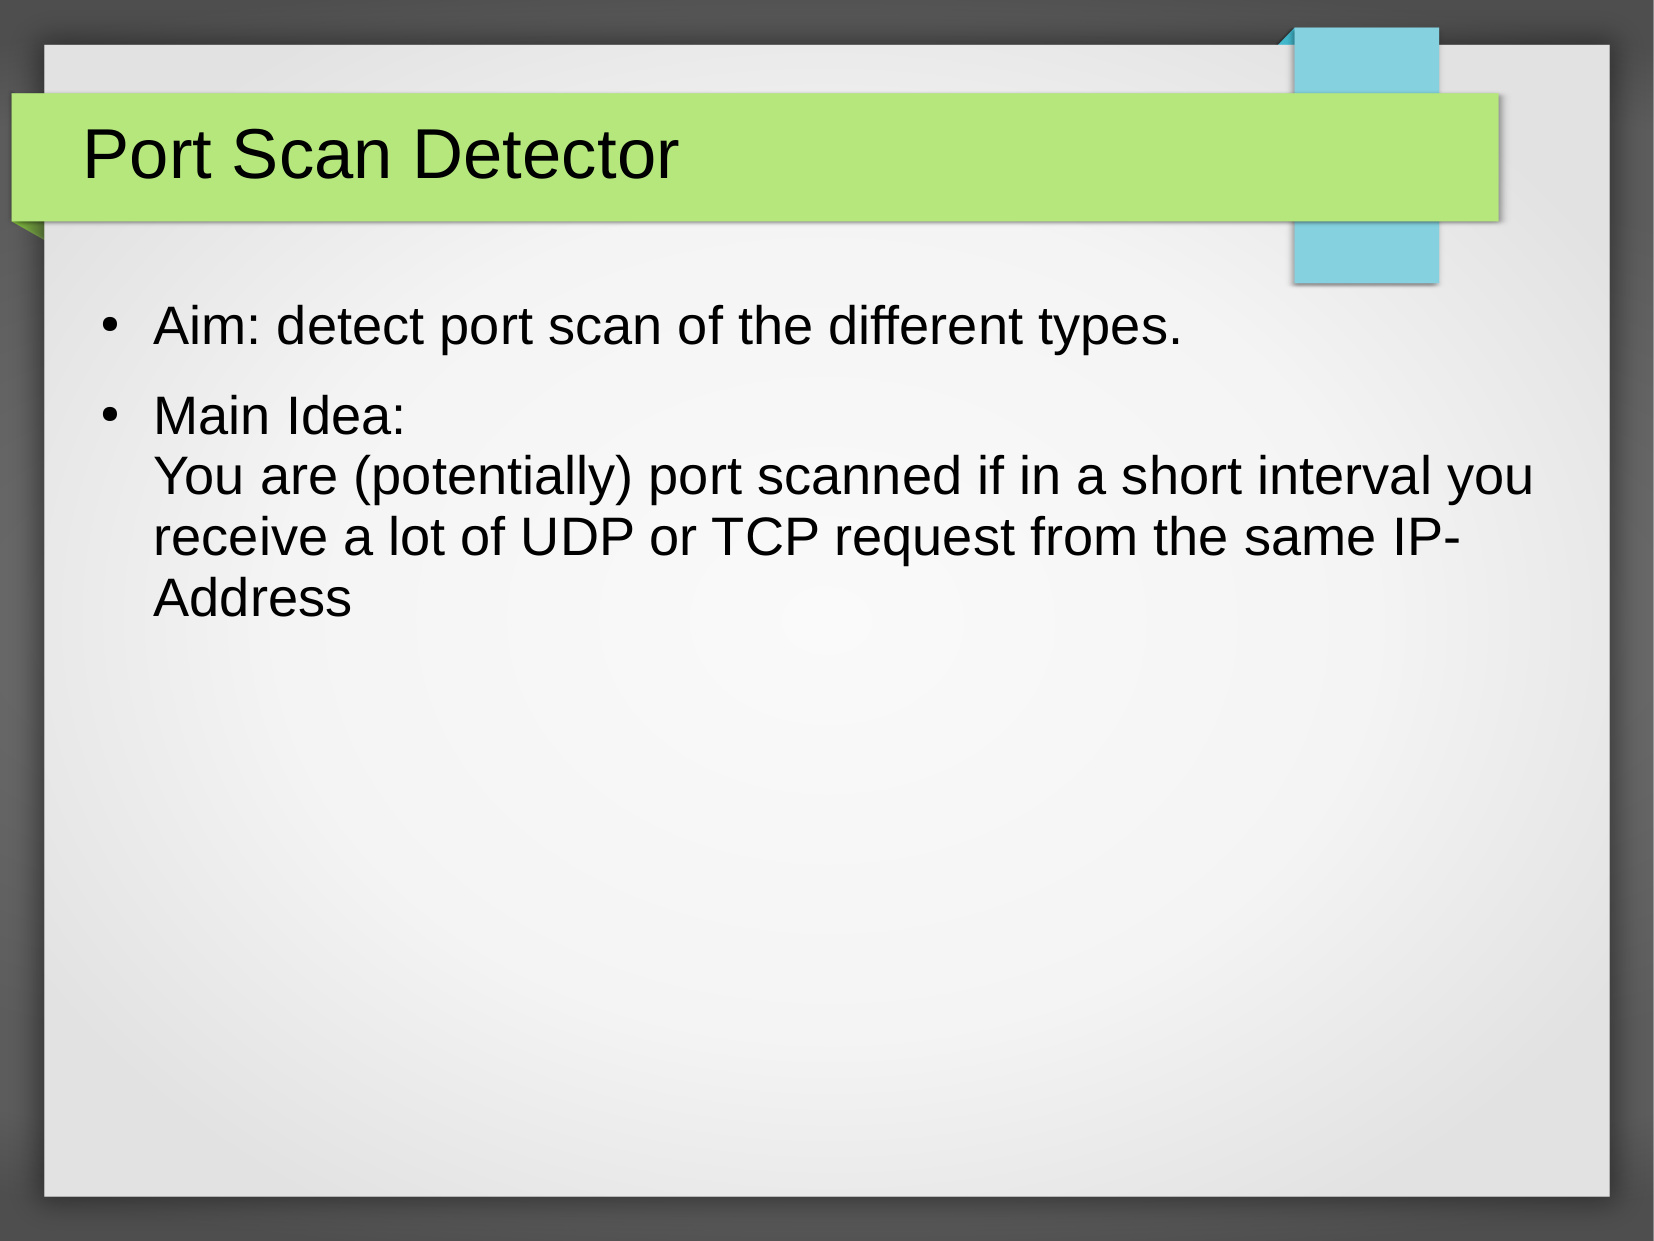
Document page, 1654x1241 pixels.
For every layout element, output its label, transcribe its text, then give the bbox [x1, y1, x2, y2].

title Port Scan Detector [82, 94, 1264, 213]
picture [0, 0, 1654, 1241]
list Aim: detect port scan of the different types. Main Idea: You are (potentially) port scanned if in a short interval you receive a lot of UDP or TCP request from the same IP-Address [82, 295, 1571, 1015]
